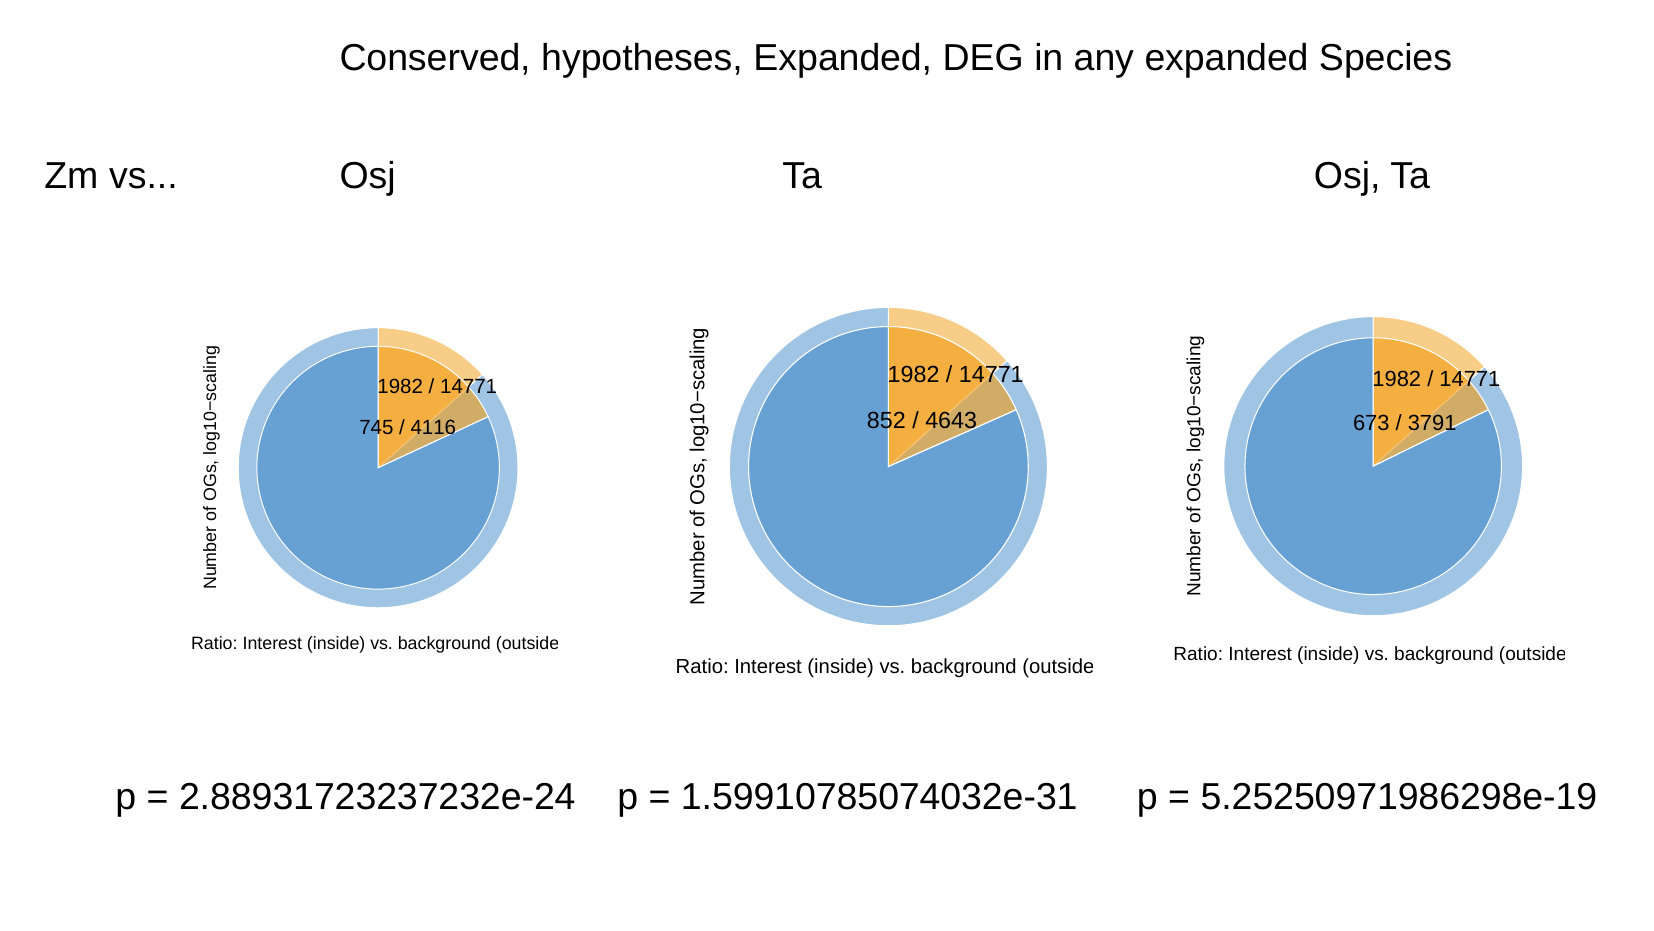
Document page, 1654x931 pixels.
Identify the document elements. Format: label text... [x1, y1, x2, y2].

picture [659, 253, 1093, 709]
picture [1158, 265, 1565, 694]
text_box p = 2.88931723237232e-24 [100, 767, 591, 825]
text_box Osj [324, 147, 411, 205]
text_box Ta [767, 147, 837, 205]
picture [177, 280, 558, 681]
text_box p = 5.25250971986298e-19 [1122, 767, 1612, 825]
text_box Conserved, hypotheses, Expanded, DEG in any expanded Species [324, 29, 1468, 87]
text_box Zm vs... [29, 147, 193, 205]
text_box Osj, Ta [1299, 147, 1445, 205]
text_box p = 1.59910785074032e-31 [602, 767, 1093, 825]
